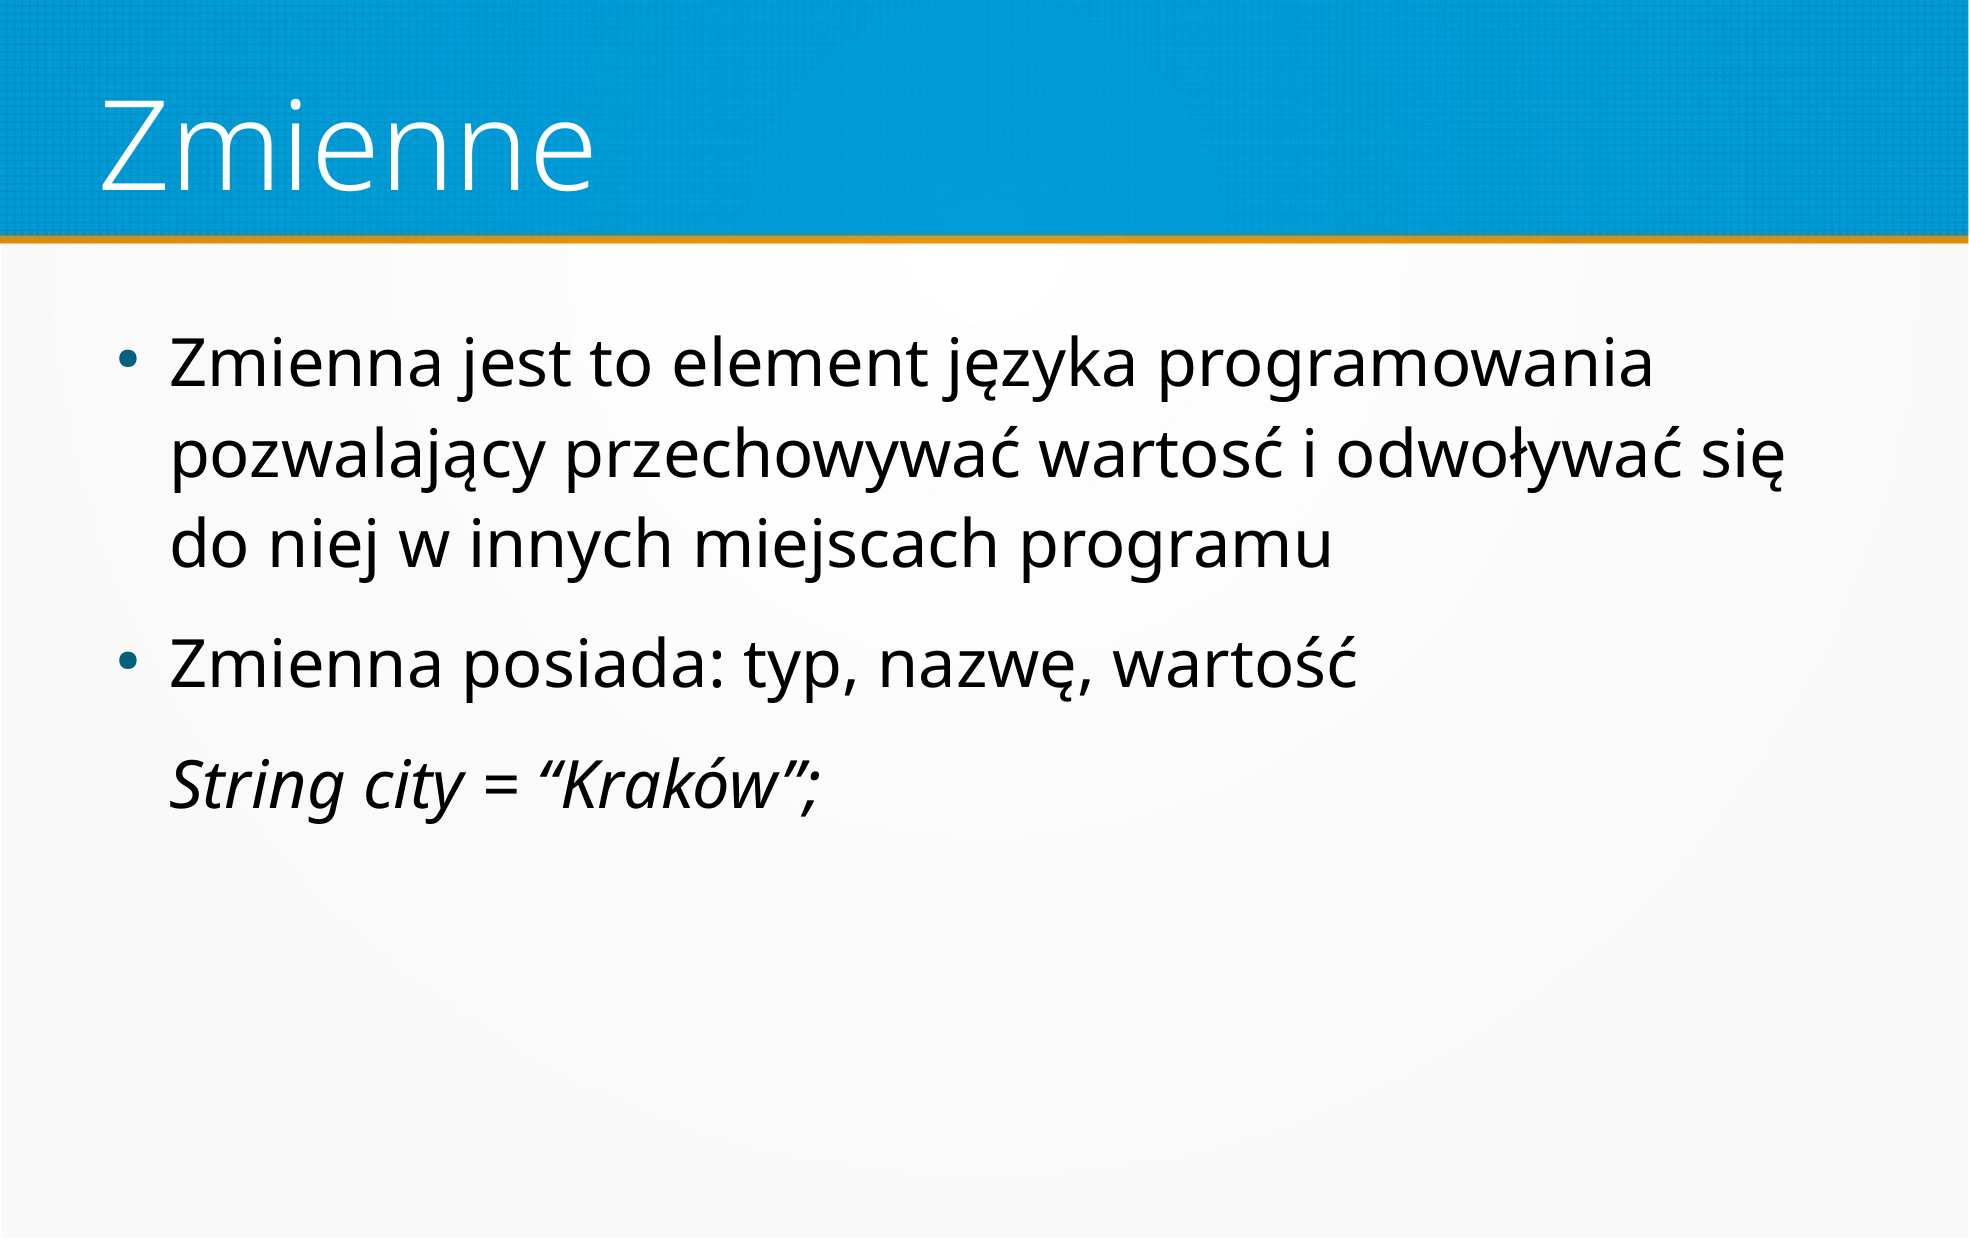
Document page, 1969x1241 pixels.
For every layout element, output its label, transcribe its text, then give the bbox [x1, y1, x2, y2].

list Zmienna jest to element języka programowania pozwalający przechowywać wartosć i odwoływać się do niej w innych miejscach programu Zmienna posiada: typ, nazwę, wartość String city = “Kraków”; [98, 315, 1861, 1081]
picture [0, 233, 1969, 1241]
title Zmienne [98, 19, 1870, 227]
